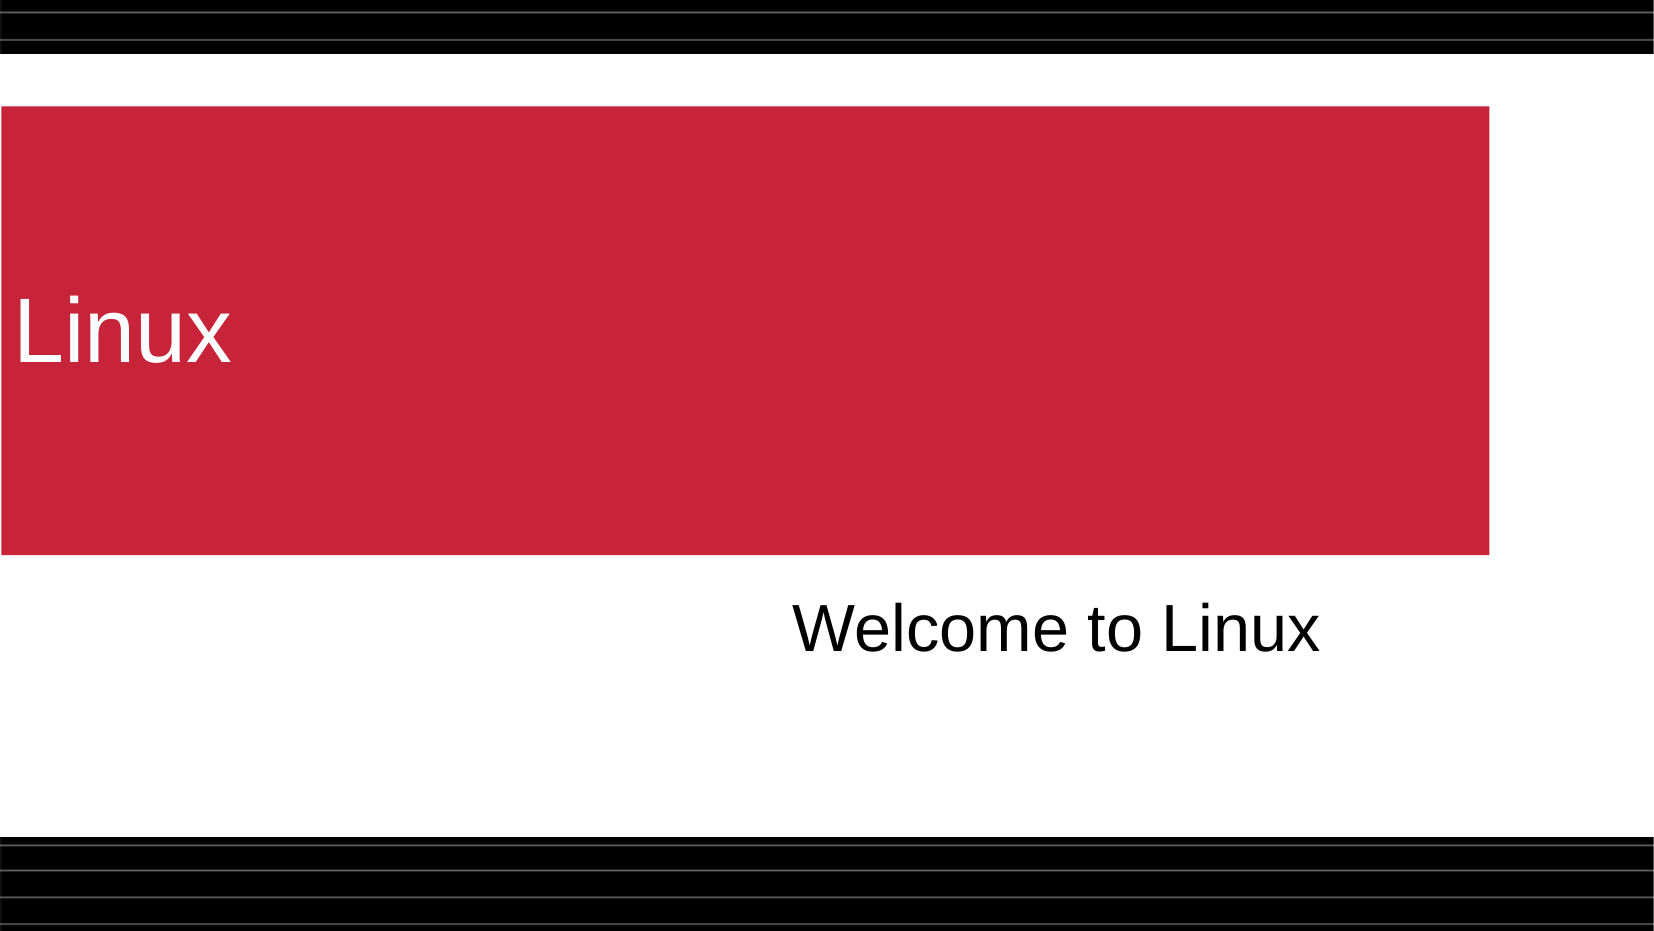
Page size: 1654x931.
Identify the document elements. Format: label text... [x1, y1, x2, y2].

picture [0, 0, 1654, 54]
title Linux [1, 106, 1490, 556]
picture [0, 837, 1654, 931]
subtitle Welcome to Linux [625, 590, 1489, 804]
